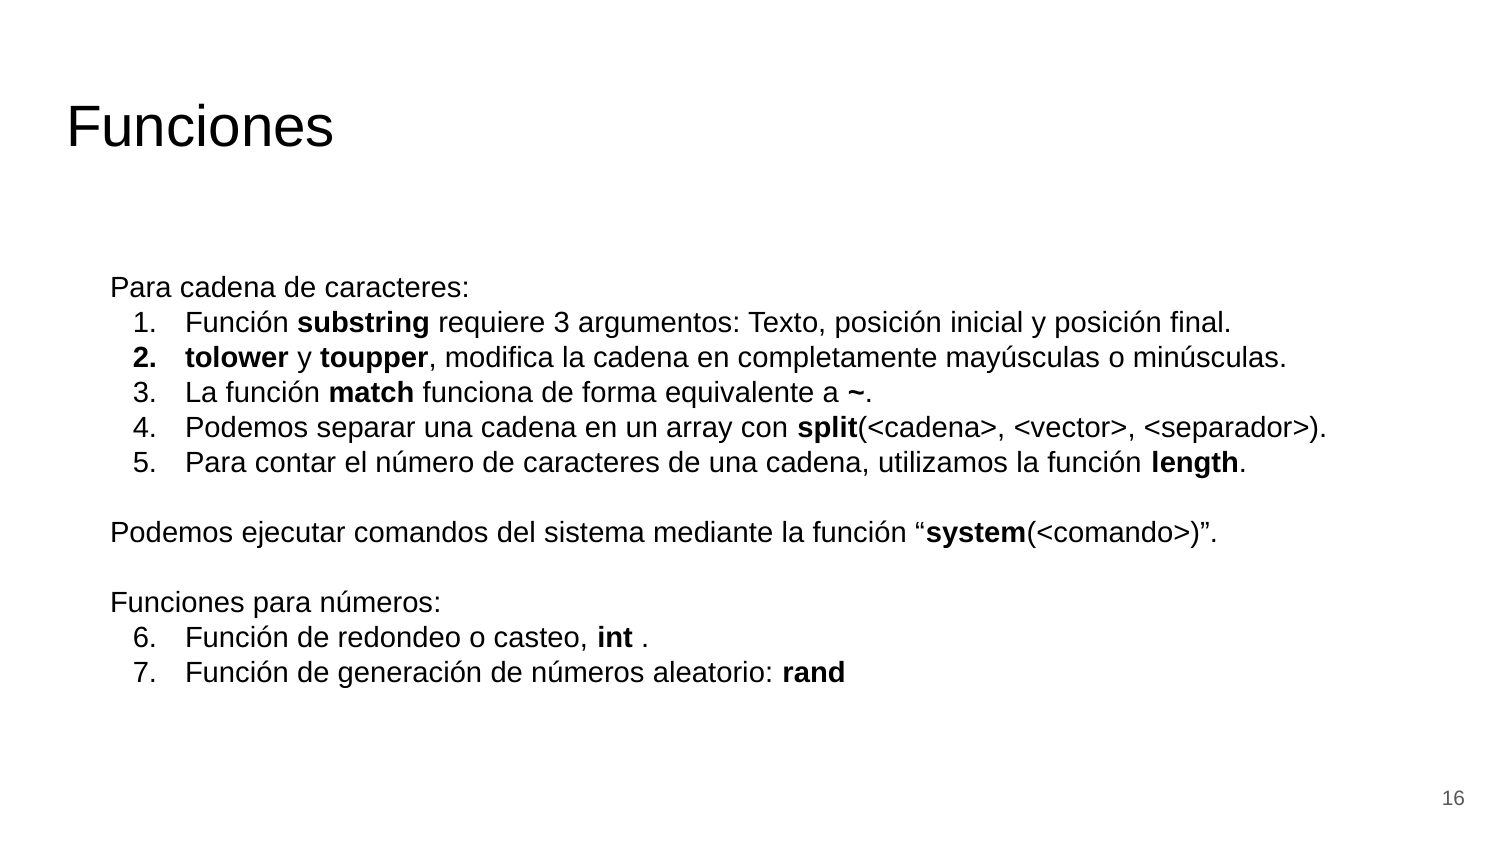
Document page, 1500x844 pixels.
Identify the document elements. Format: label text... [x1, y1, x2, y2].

slide_number <number> [1389, 764, 1480, 830]
title Funciones [51, 72, 1449, 167]
text_box Para cadena de caracteres: Función substring requiere 3 argumentos: Texto, posición inicial y posición final. tolower y toupper, modifica la cadena en completamente mayúsculas o minúsculas. La función match funciona de forma equivalente a ~. Podemos separar una cadena en un array con split(<cadena>, <vector>, <separador>). Para contar el número de caracteres de una cadena, utilizamos la función length. Podemos ejecutar comandos del sistema mediante la función “system(<comando>)”. Funciones para números: Función de redondeo o casteo, int . Función de generación de números aleatorio: rand [94, 253, 1472, 726]
